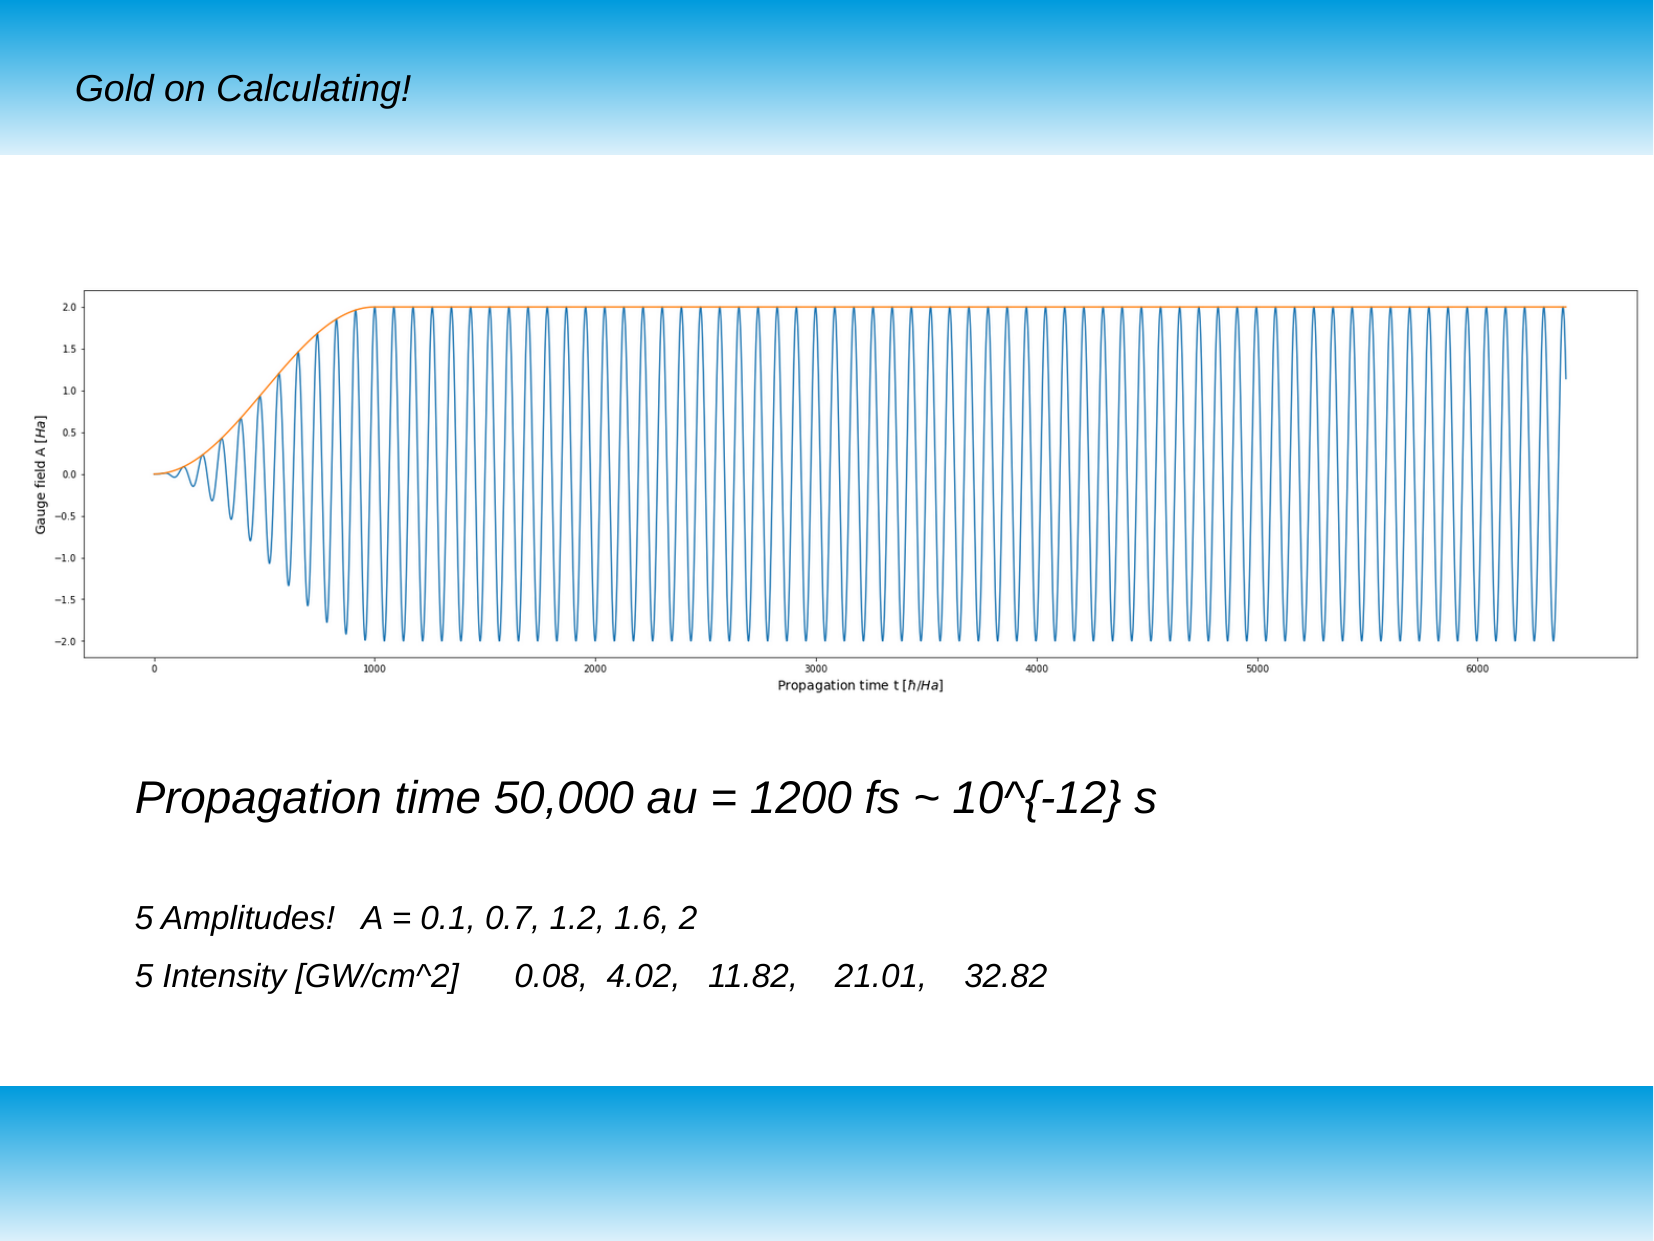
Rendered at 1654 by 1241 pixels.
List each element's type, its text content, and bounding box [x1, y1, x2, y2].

text_box Gold on Calculating! [60, 60, 1411, 117]
picture [0, 267, 1654, 706]
text_box Propagation time 50,000 au = 1200 fs ~ 10^{-12} s 5 Amplitudes! A = 0.1, 0.7, 1.2, 1.6, 2 5 Intensity [GW/cm^2] 0.08, 4.02, 11.82, 21.01, 32.82 [120, 765, 1426, 1026]
